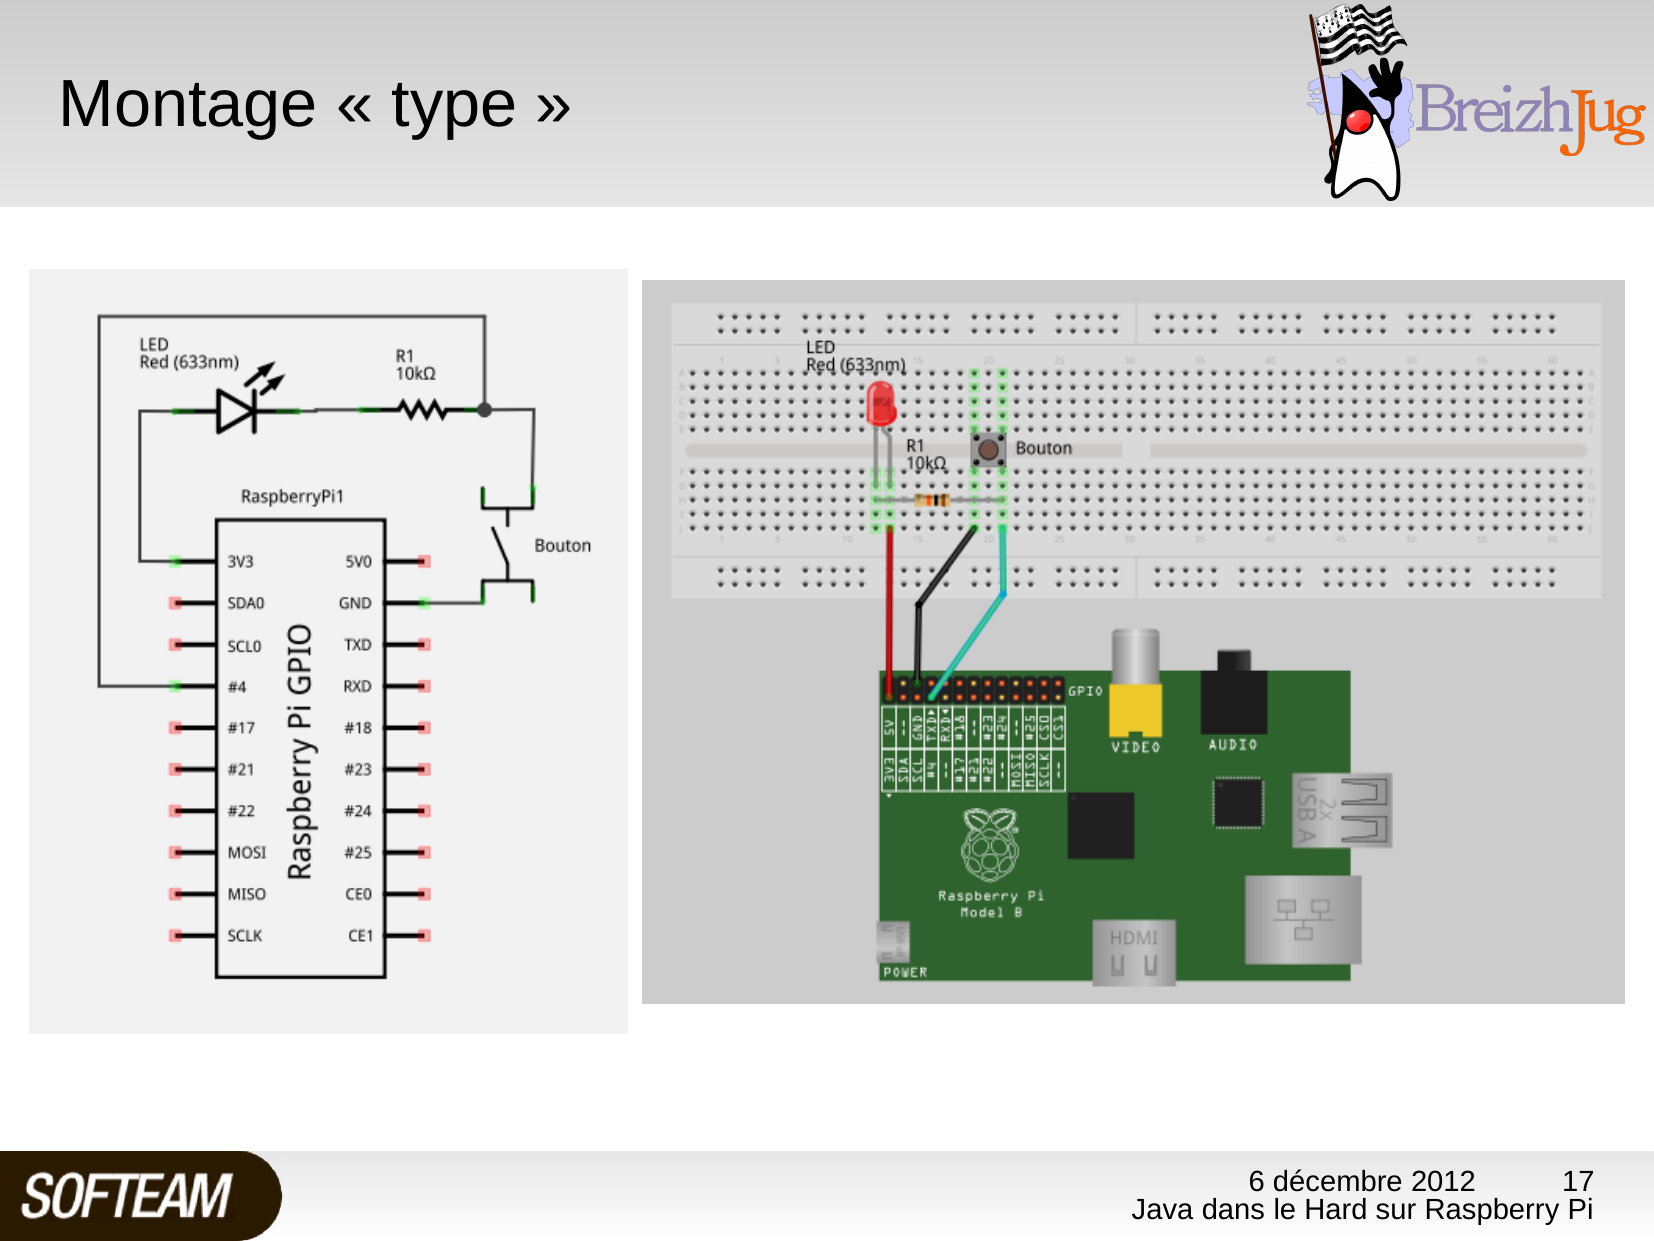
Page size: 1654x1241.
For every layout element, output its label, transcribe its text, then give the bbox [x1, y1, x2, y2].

picture [1299, 0, 1654, 206]
picture [29, 269, 628, 1034]
picture [642, 280, 1625, 1004]
picture [0, 1151, 286, 1241]
title Montage « type » [59, 29, 1359, 178]
